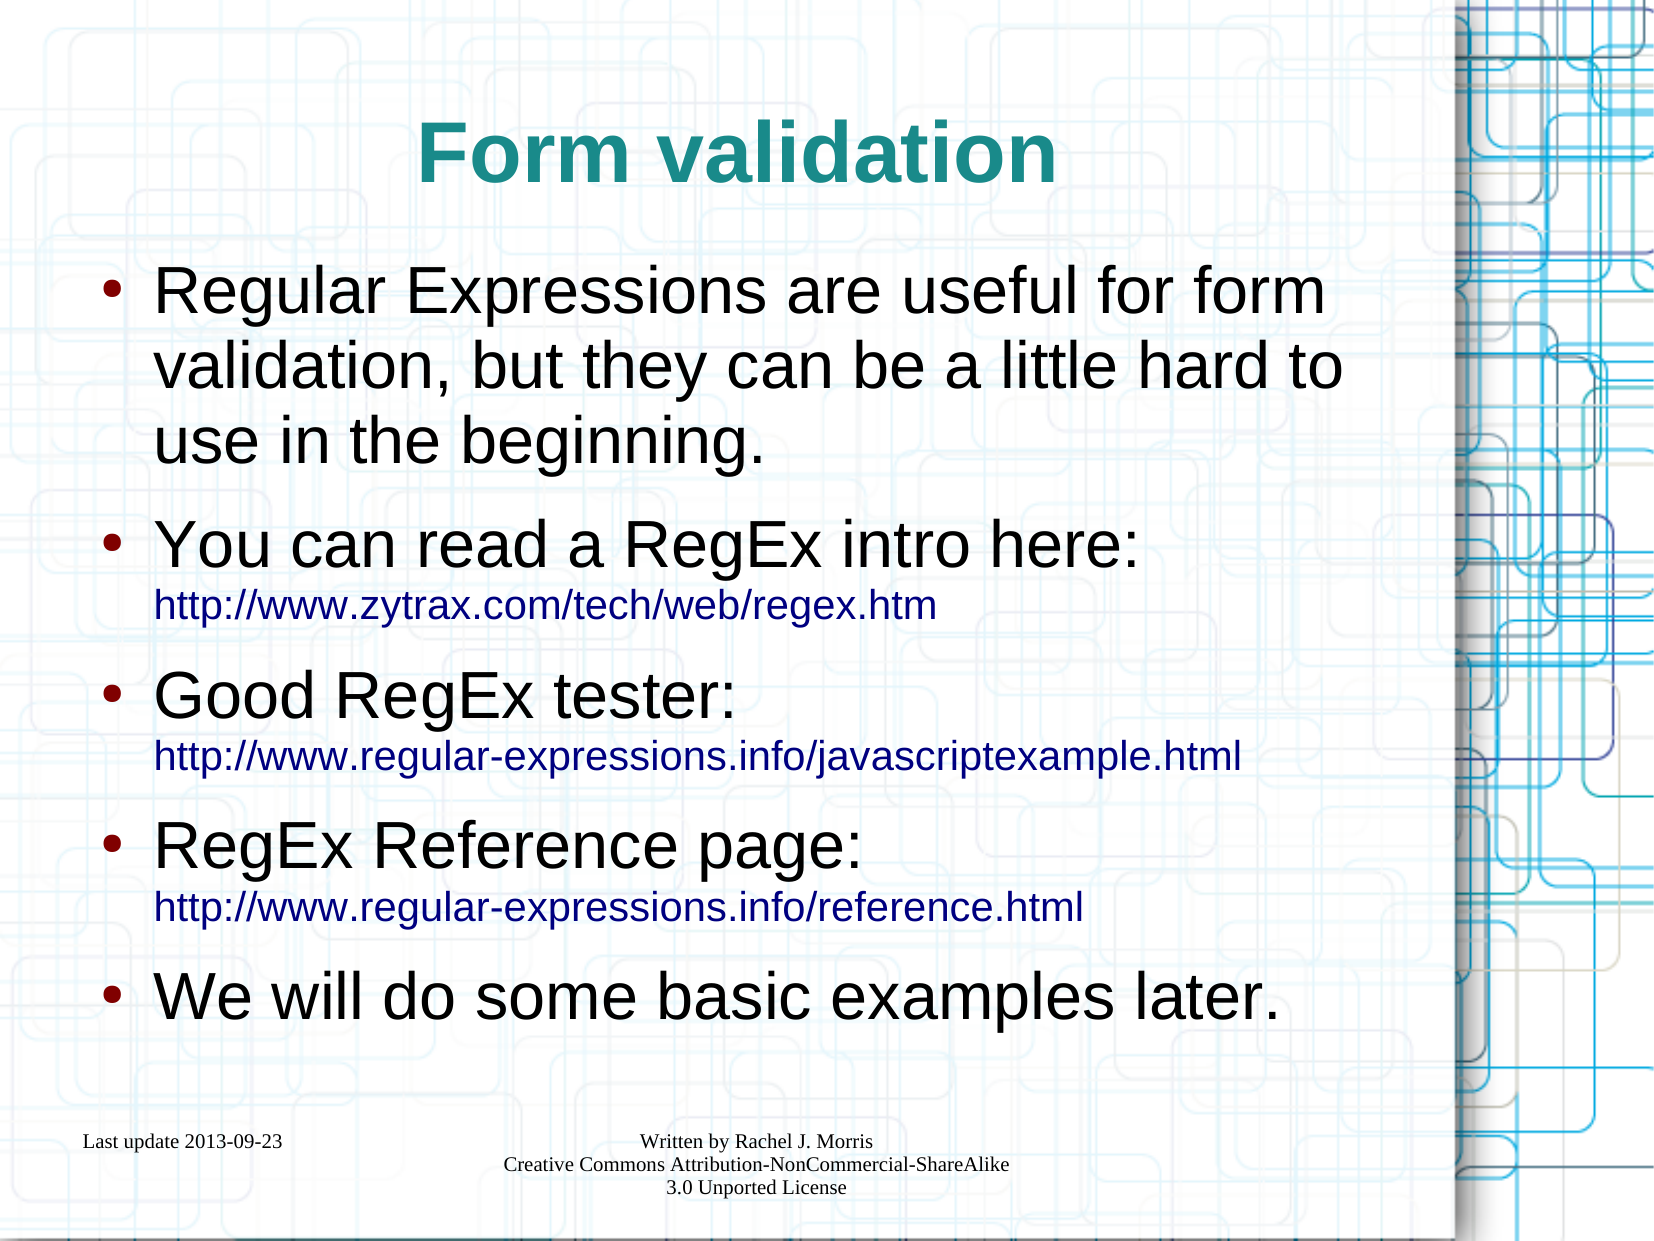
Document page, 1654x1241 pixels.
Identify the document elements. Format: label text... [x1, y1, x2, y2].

title Form validation [59, 49, 1418, 257]
picture [0, 0, 1654, 1241]
list Regular Expressions are useful for form validation, but they can be a little hard to use in the beginning. You can read a RegEx intro here: http://www.zytrax.com/tech/web/regex.htm Good RegEx tester: http://www.regular-expressions.info/javascriptexample.html RegEx Reference page: http://www.regular-expressions.info/reference.html We will do some basic examples later. [82, 253, 1418, 1036]
